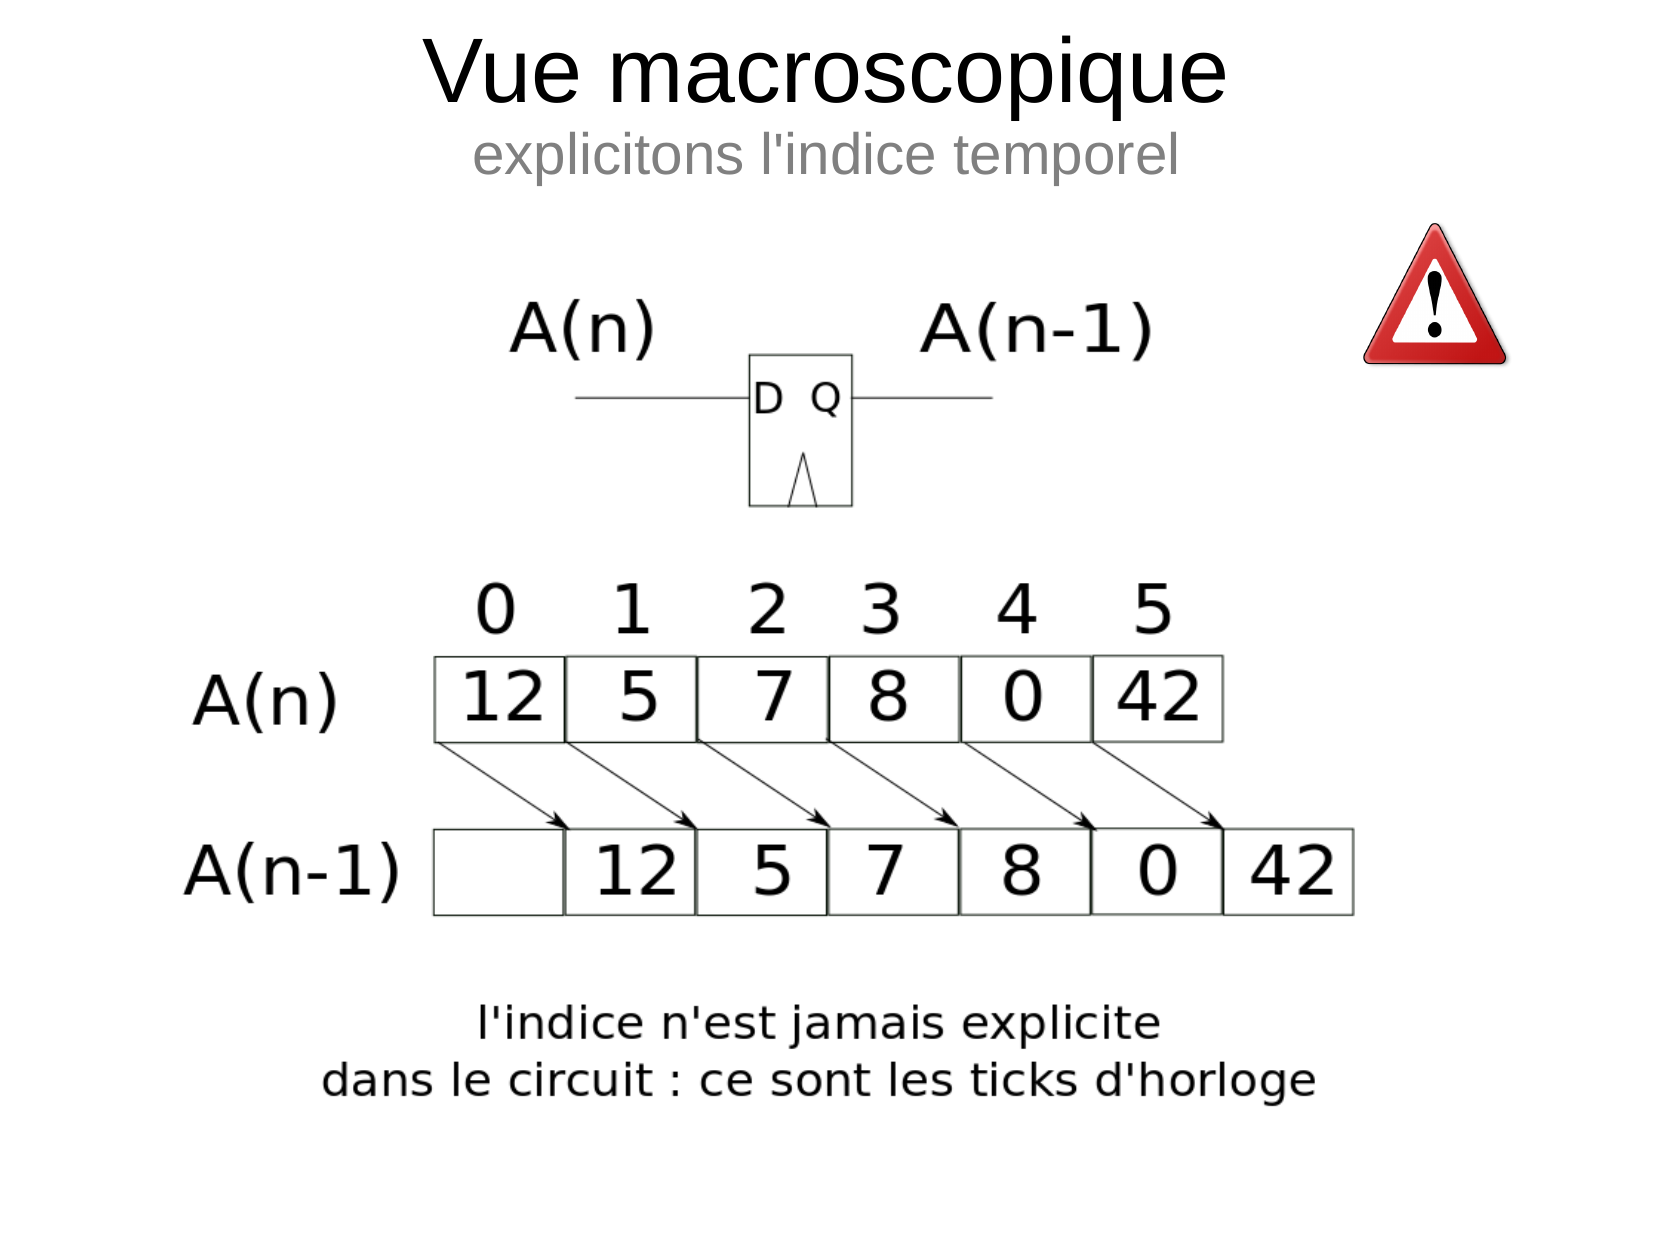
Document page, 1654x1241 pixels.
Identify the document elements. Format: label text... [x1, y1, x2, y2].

title Vue macroscopique explicitons l'indice temporel [82, 0, 1571, 208]
picture [35, 165, 1595, 1229]
